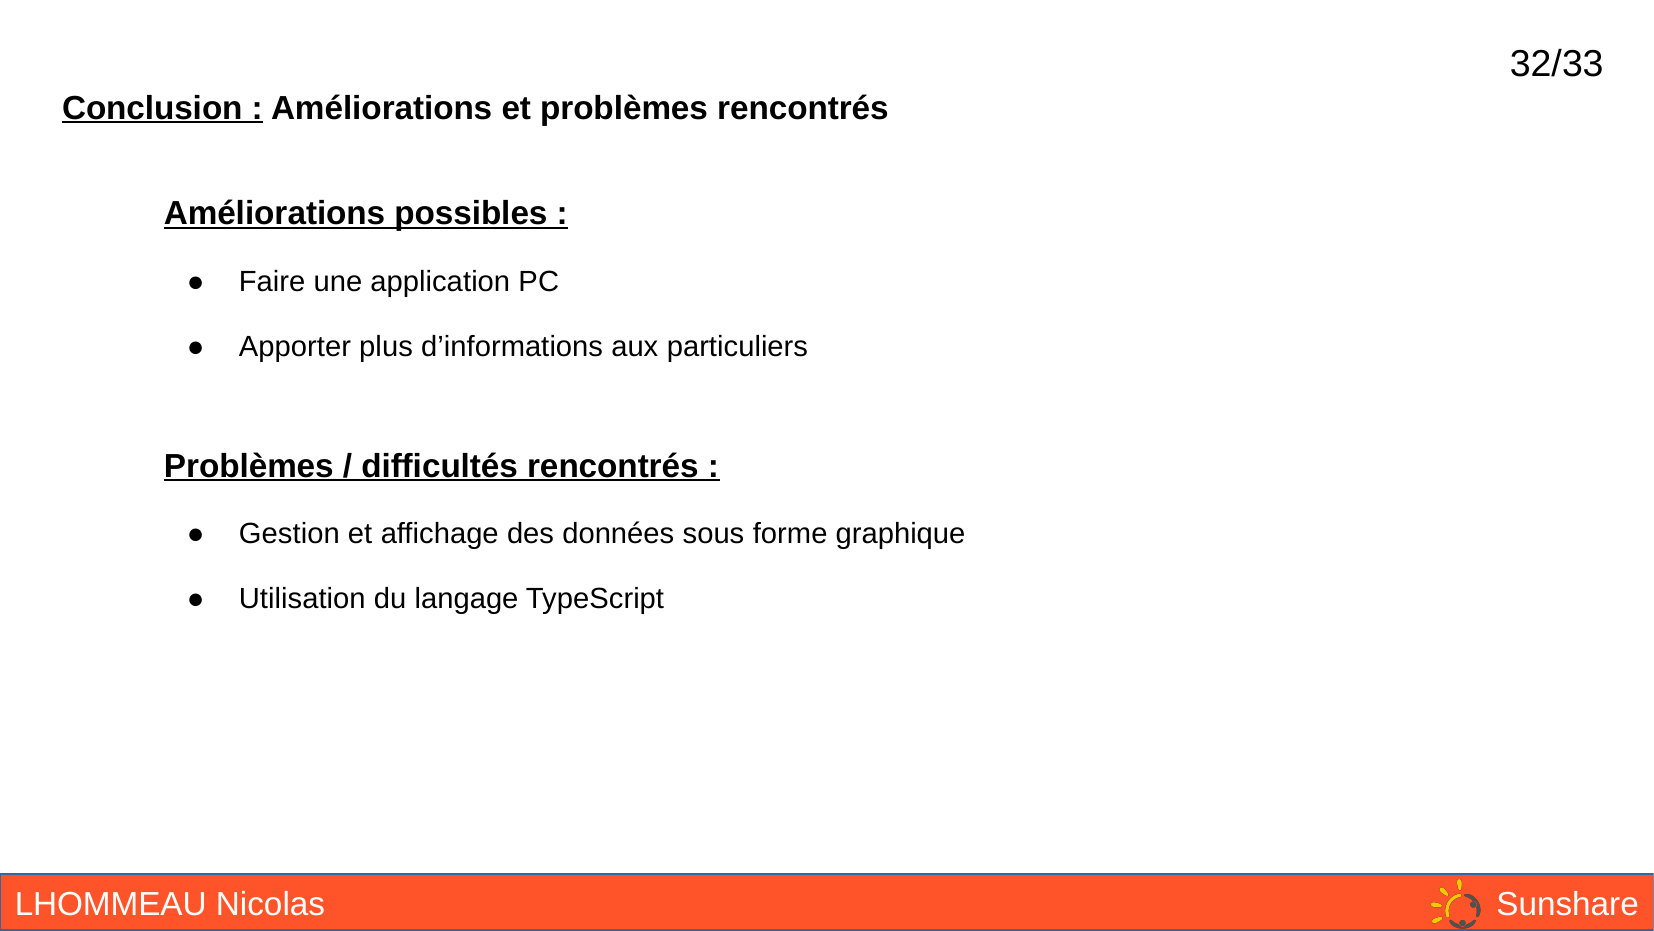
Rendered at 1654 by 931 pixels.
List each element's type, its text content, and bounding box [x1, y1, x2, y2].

list Améliorations possibles : Faire une application PC Apporter plus d’informations aux particuliers Problèmes / difficultés rencontrés : Gestion et affichage des données sous forme graphique Utilisation du langage TypeScript [163, 194, 1152, 771]
text_box Conclusion : Améliorations et problèmes rencontrés [47, 70, 933, 141]
picture [1429, 877, 1483, 931]
